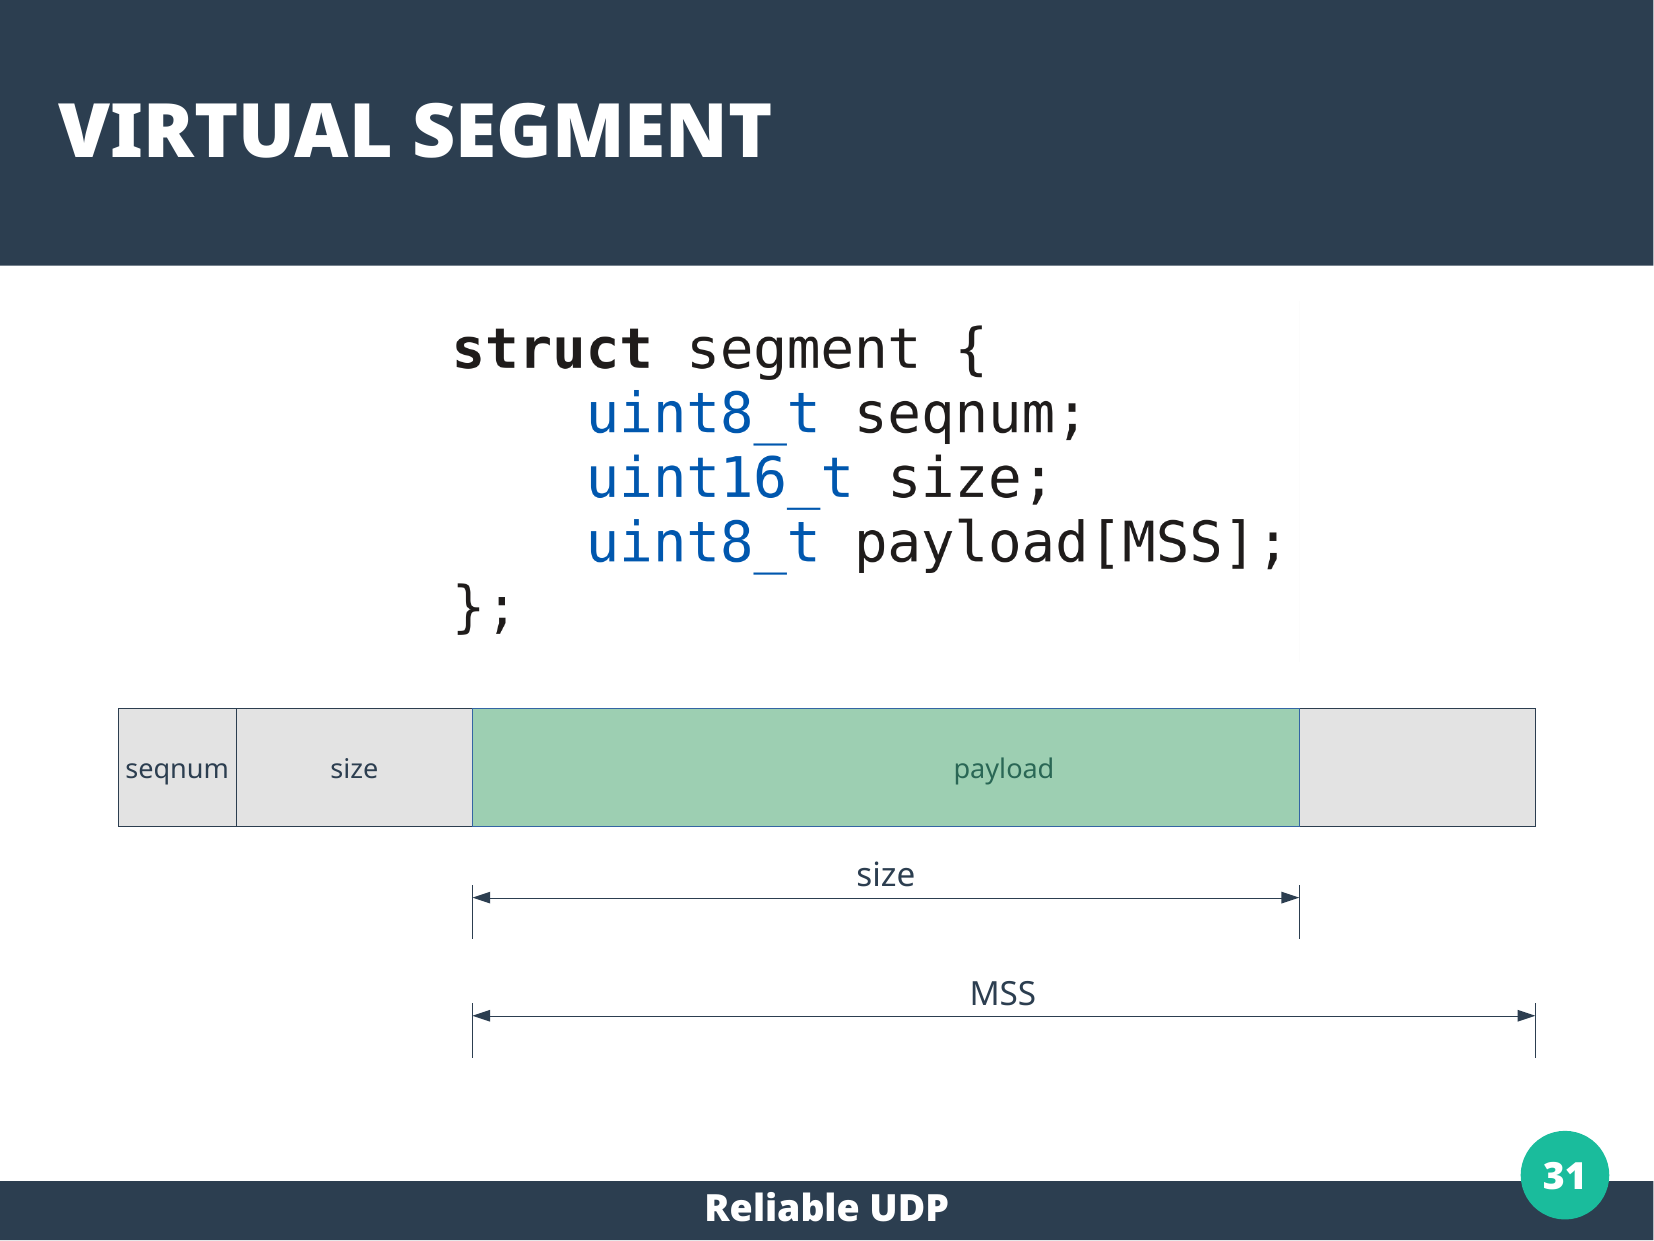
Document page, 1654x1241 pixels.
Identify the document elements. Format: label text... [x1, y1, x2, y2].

text_box payload [1300, 708, 1536, 827]
title VIRTUAL SEGMENT [59, 49, 1595, 207]
text_box seqnum [118, 708, 236, 827]
text_box size [236, 708, 472, 827]
text_box [472, 708, 1300, 827]
picture [437, 301, 1300, 662]
